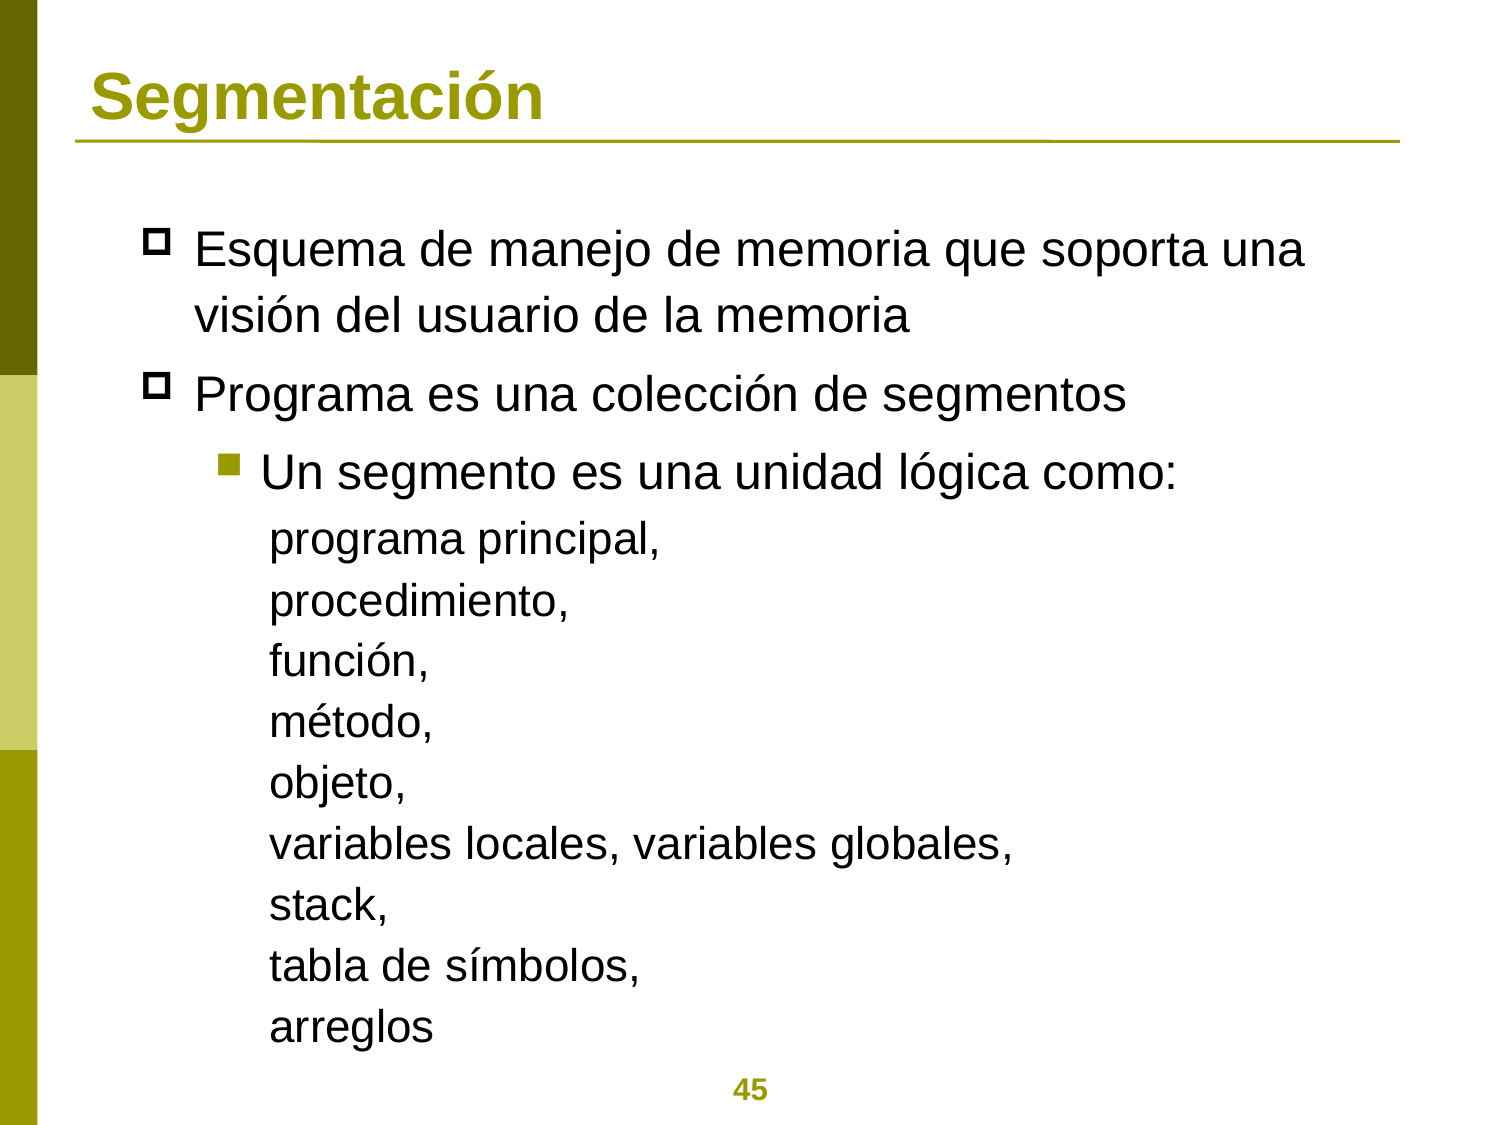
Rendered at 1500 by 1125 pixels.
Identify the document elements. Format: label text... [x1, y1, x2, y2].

text_box Segmentación [75, 45, 1426, 141]
text_box Esquema de manejo de memoria que soporta una visión del usuario de la memoria Programa es una colección de segmentos Un segmento es una unidad lógica como: programa principal, procedimiento, función, método, objeto, variables locales, variables globales, stack, tabla de símbolos, arreglos [125, 203, 1394, 1083]
